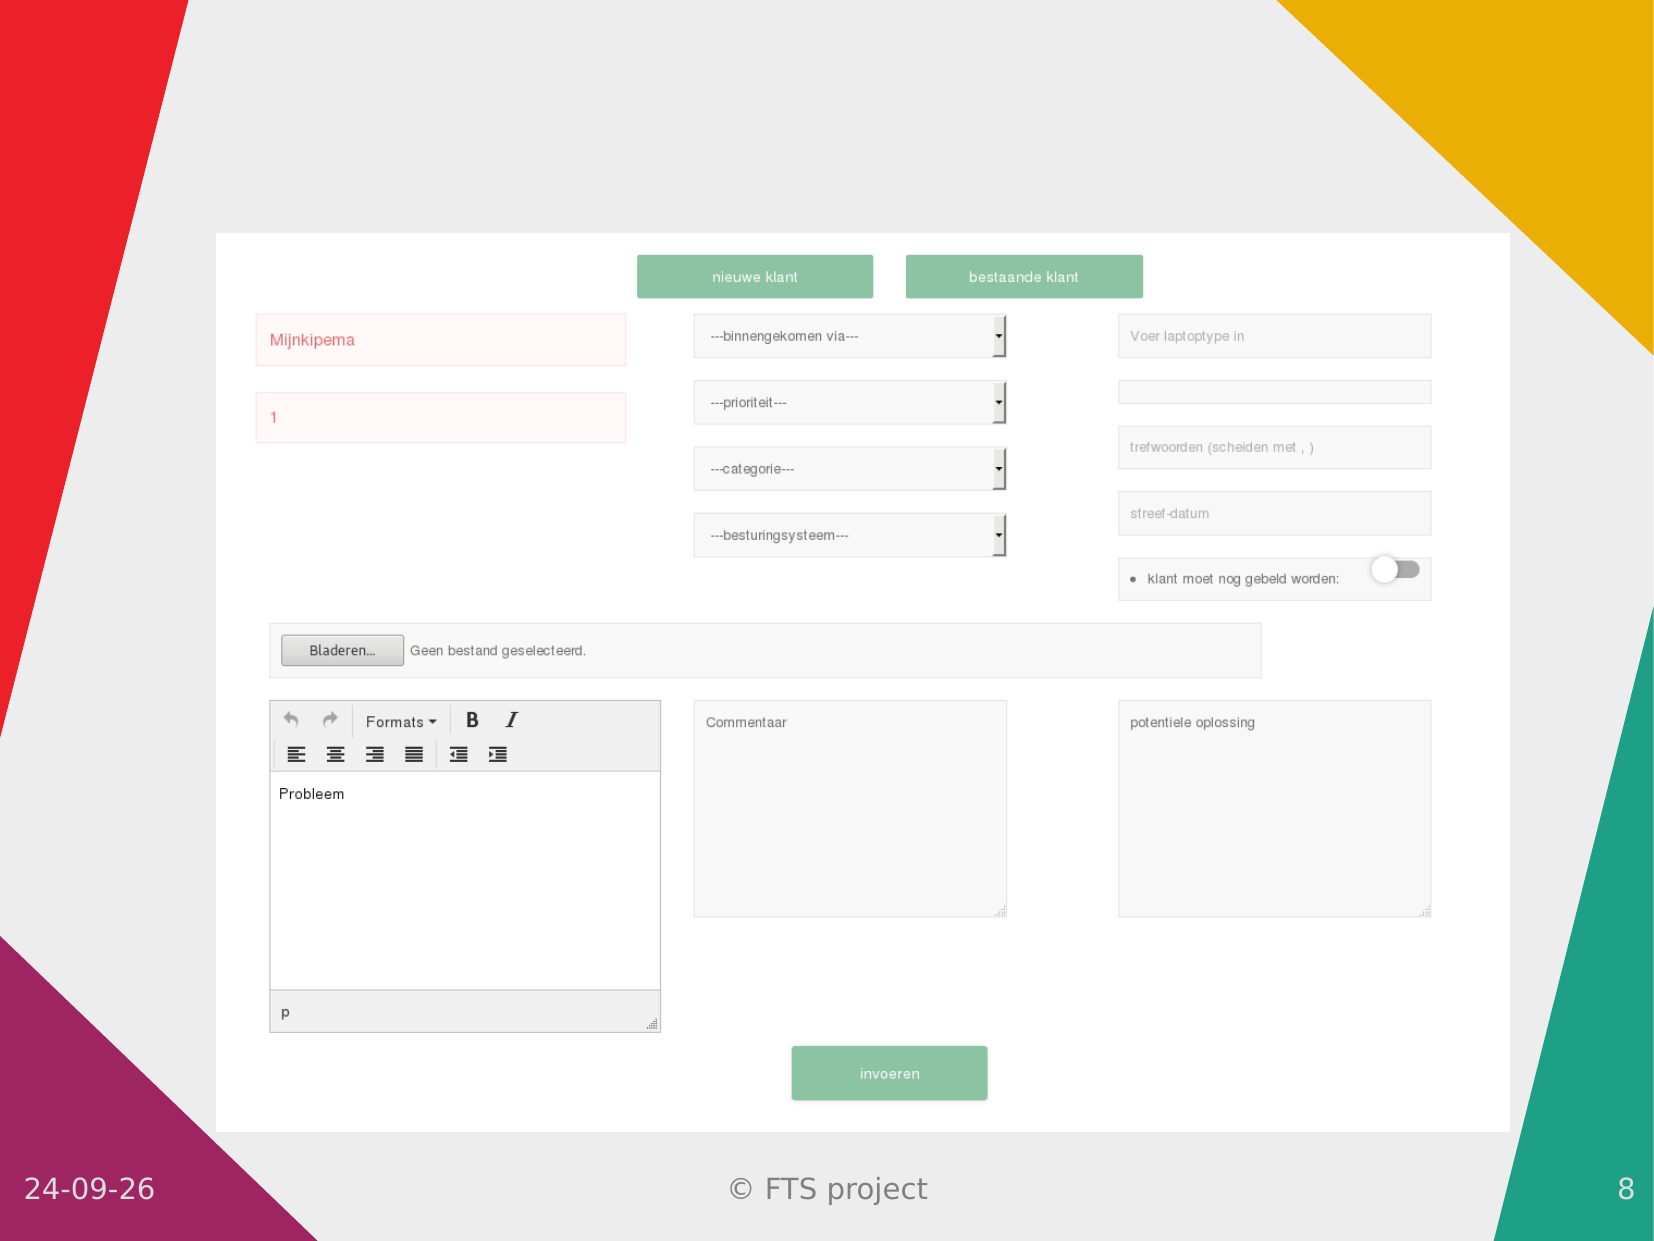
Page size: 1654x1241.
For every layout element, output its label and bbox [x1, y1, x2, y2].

picture [216, 232, 1510, 1133]
